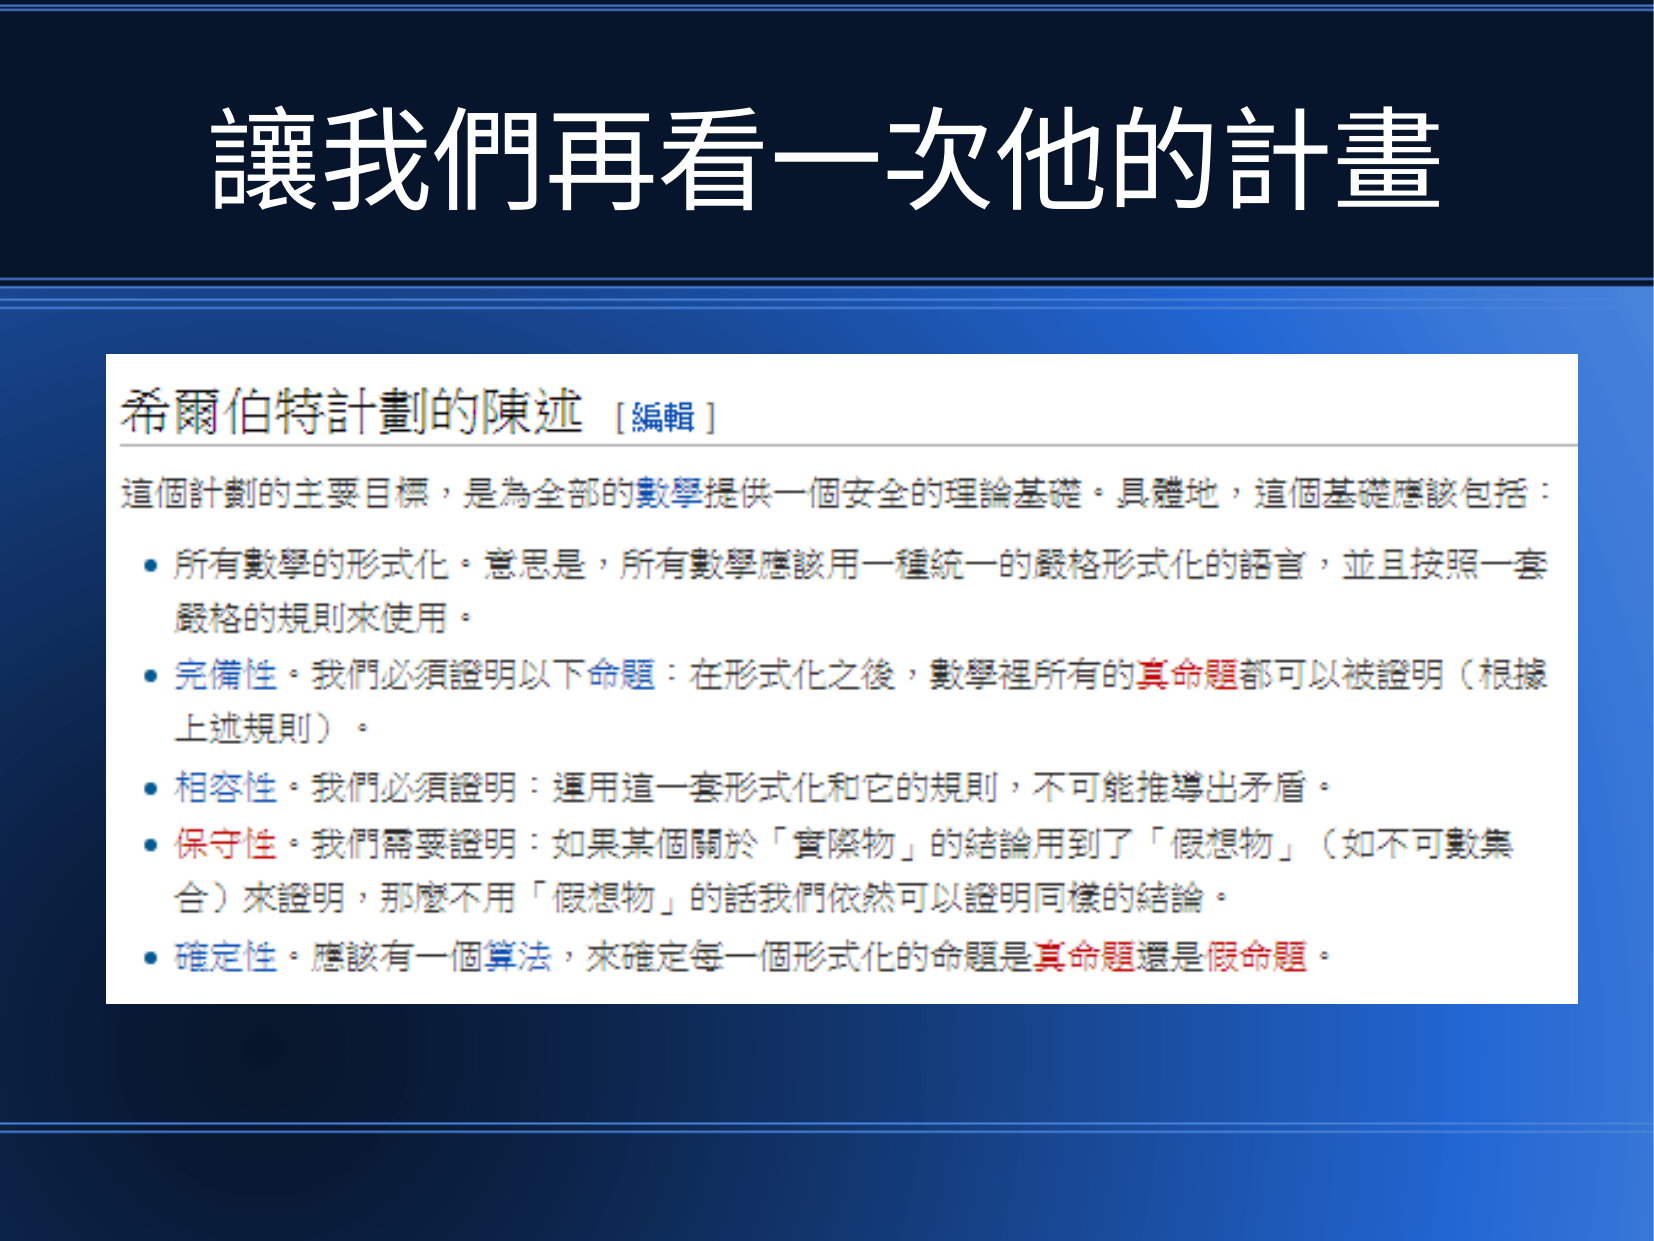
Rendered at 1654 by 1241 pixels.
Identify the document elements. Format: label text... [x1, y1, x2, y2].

picture [0, 0, 1654, 1241]
title 讓我們再看一次他的計畫 [82, 49, 1571, 257]
